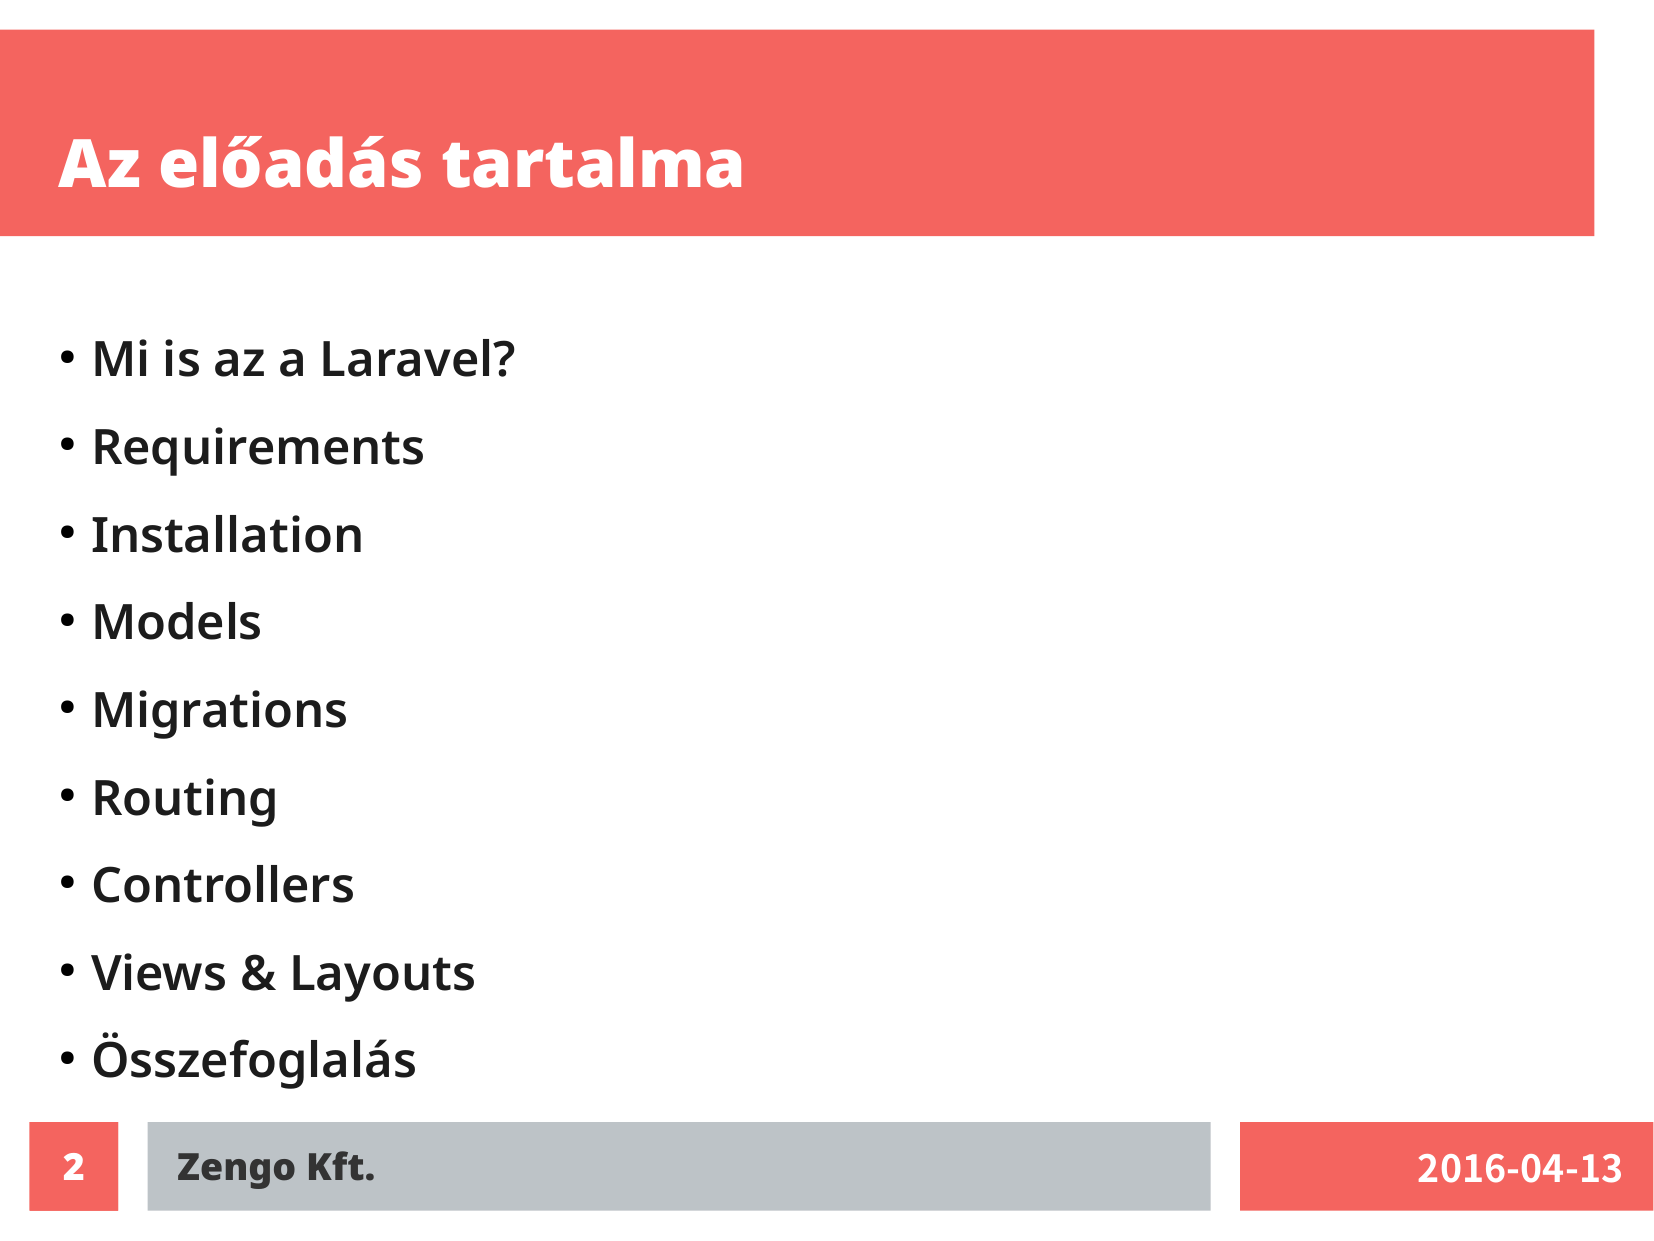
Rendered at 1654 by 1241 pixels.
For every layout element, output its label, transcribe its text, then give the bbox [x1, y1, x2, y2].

list Mi is az a Laravel? Requirements Installation Models Migrations Routing Controllers Views & Layouts Összefoglalás [59, 324, 1565, 1093]
title Az előadás tartalma [59, 59, 1595, 207]
